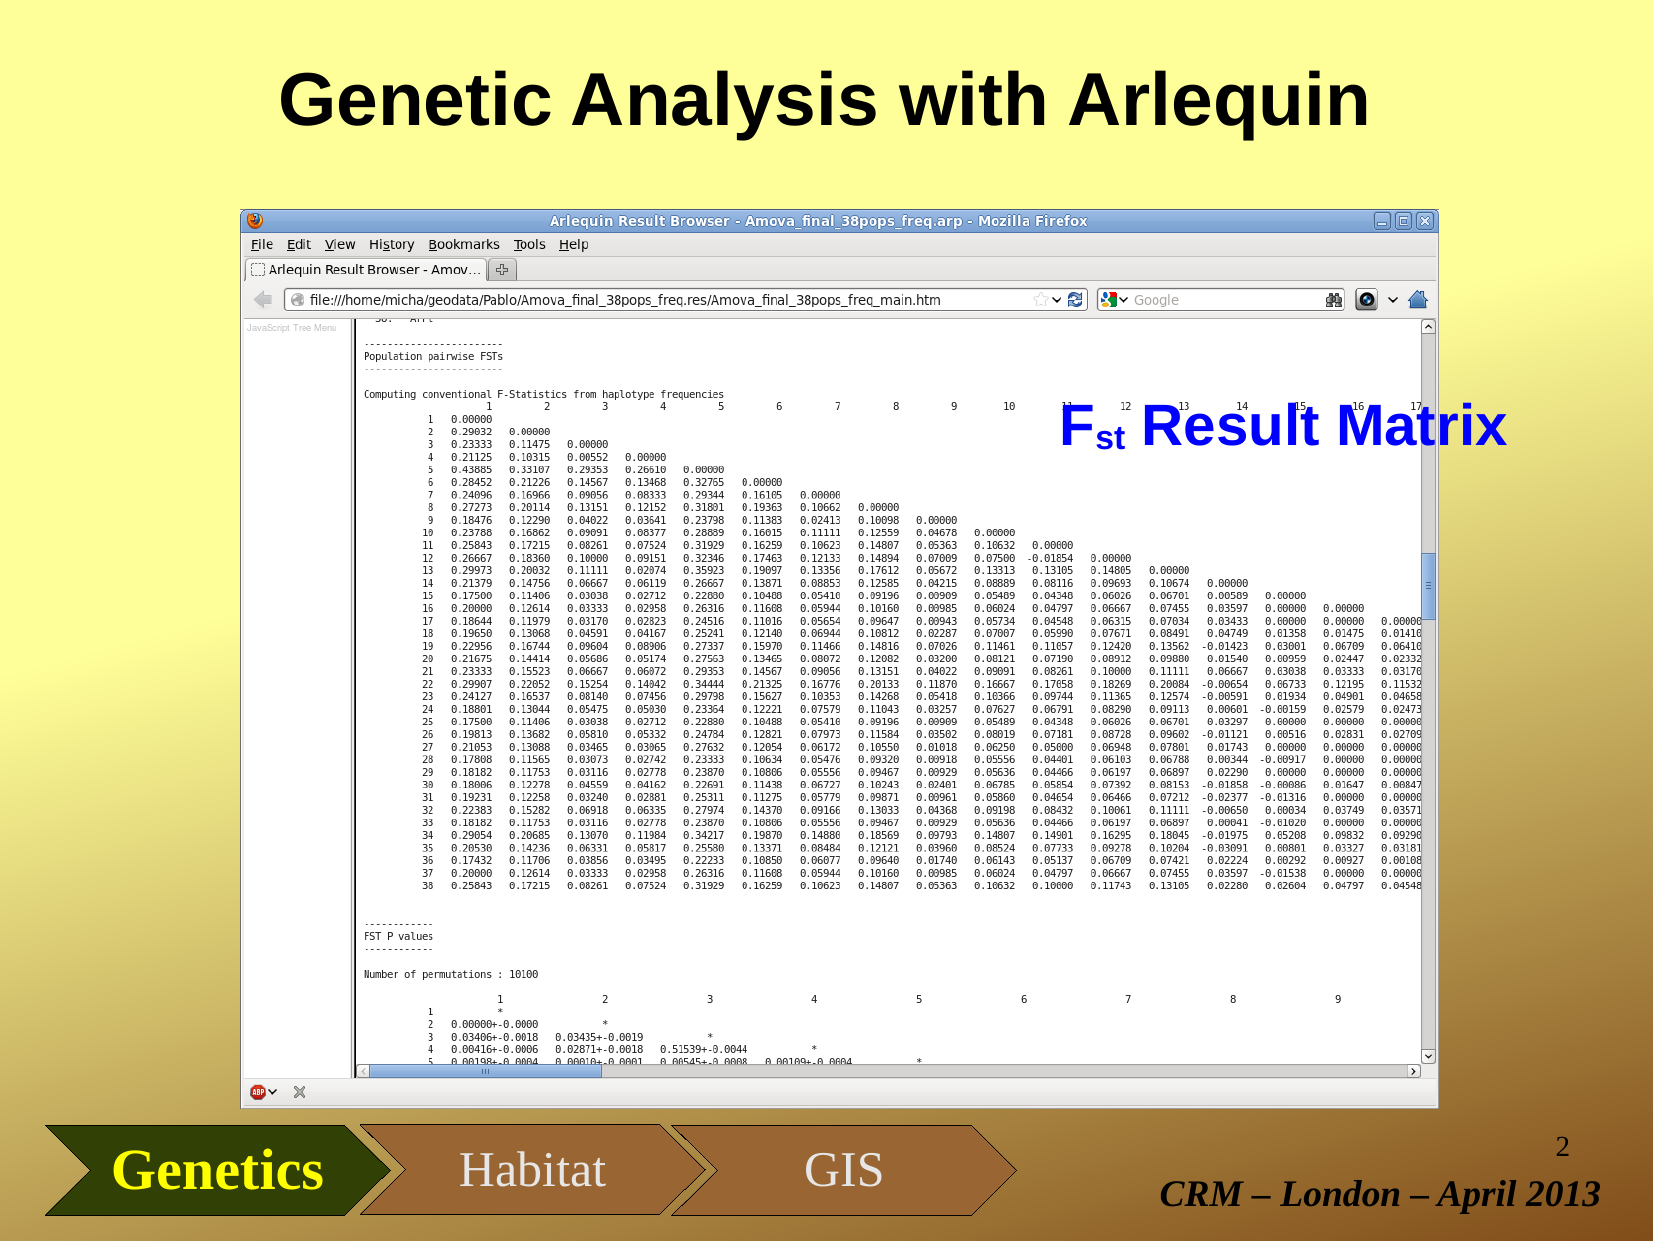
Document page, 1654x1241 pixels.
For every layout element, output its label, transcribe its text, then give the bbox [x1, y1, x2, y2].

title Genetic Analysis with Arlequin [60, 49, 1591, 151]
text_box Fst Result Matrix [1045, 385, 1523, 485]
picture [240, 209, 1439, 1109]
